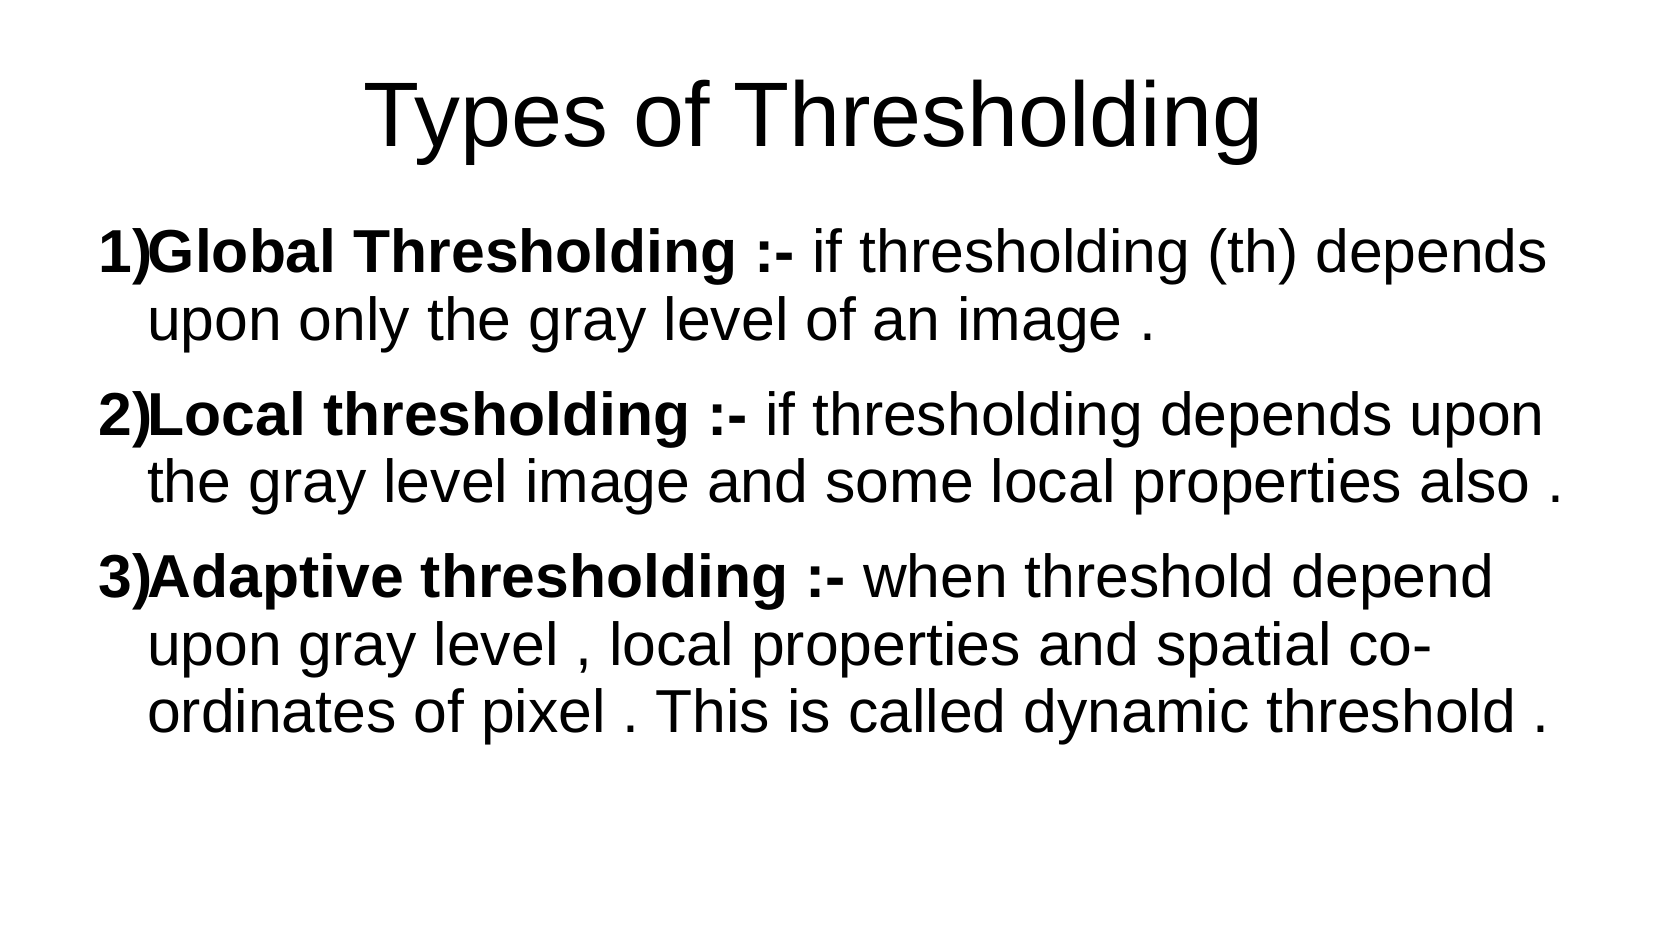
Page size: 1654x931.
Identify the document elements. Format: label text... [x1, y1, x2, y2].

title Types of Thresholding [82, 37, 1571, 193]
list Global Thresholding :- if thresholding (th) depends upon only the gray level of an image . Local thresholding :- if thresholding depends upon the gray level image and some local properties also . Adaptive thresholding :- when threshold depend upon gray level , local properties and spatial co-ordinates of pixel . This is called dynamic threshold . [82, 217, 1571, 758]
